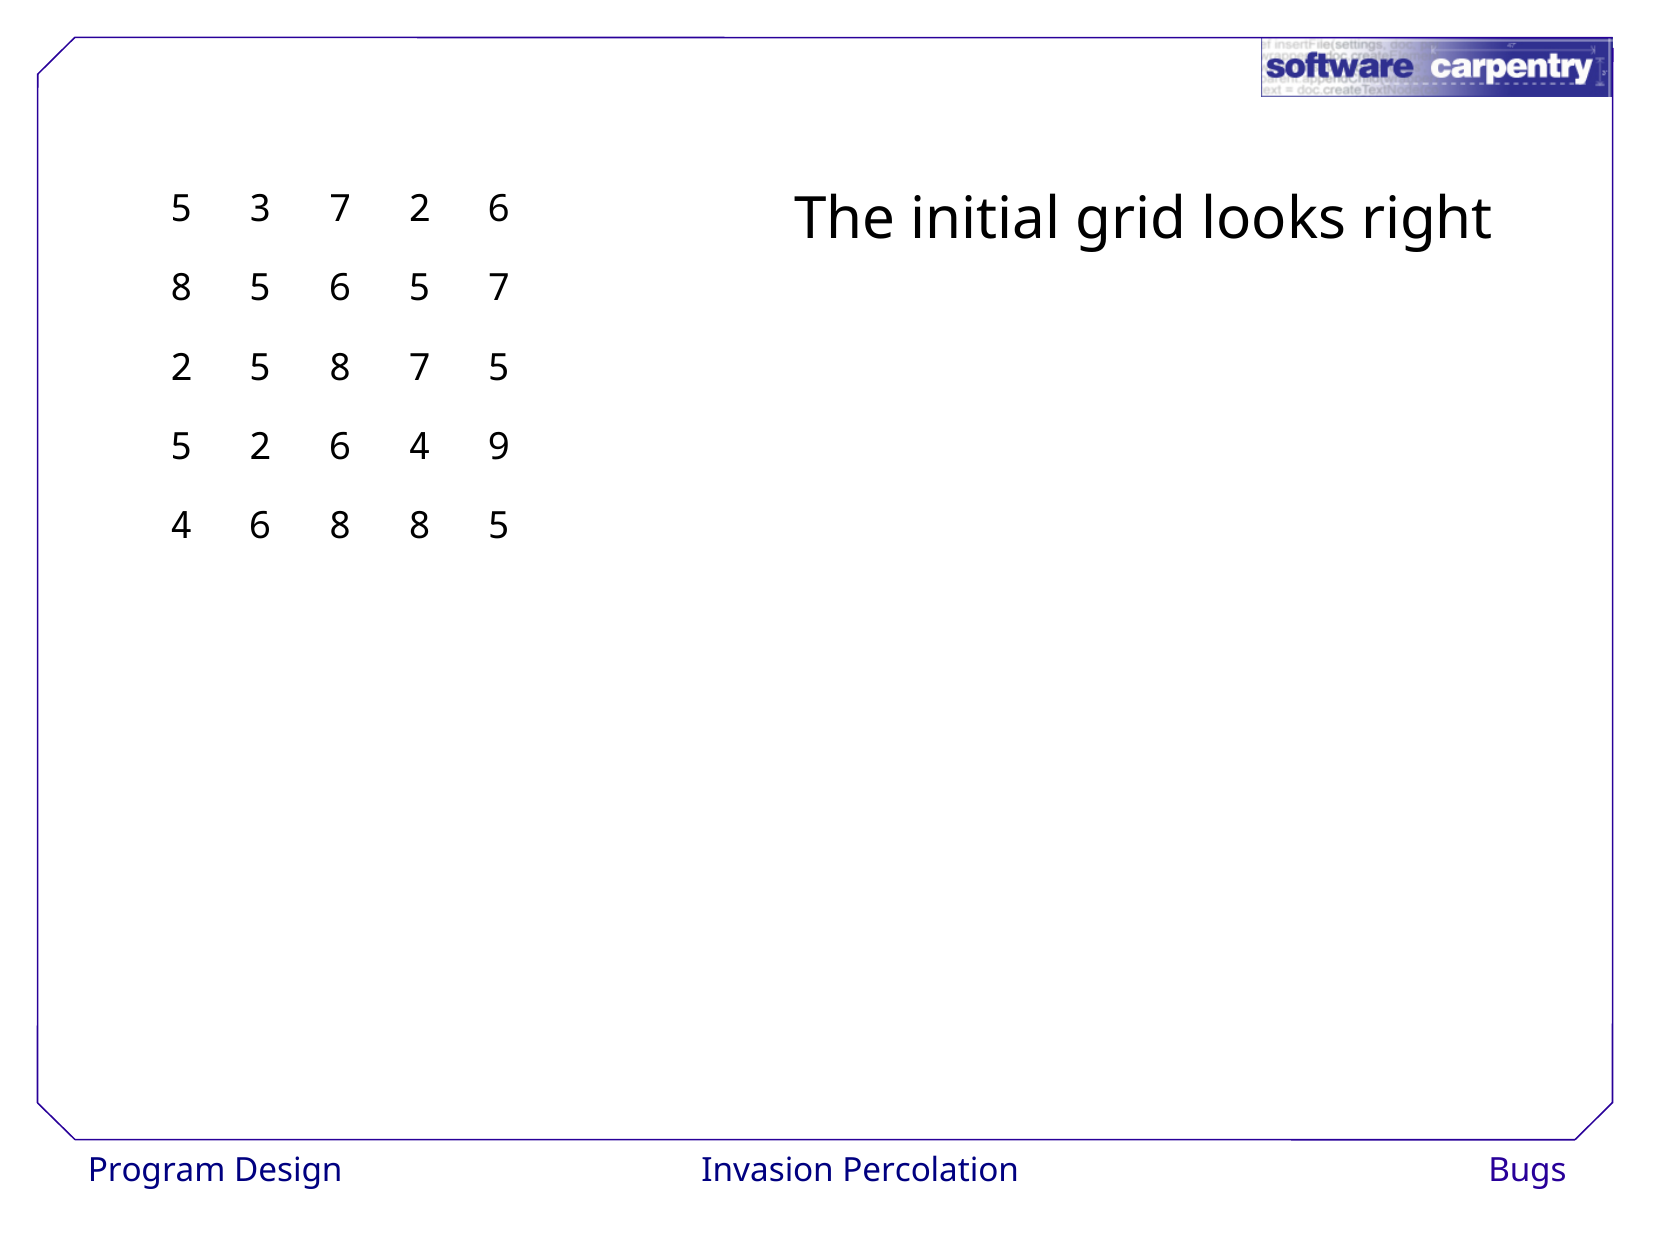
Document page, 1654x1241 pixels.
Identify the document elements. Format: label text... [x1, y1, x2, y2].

picture [1261, 39, 1613, 97]
table_cell 5 [459, 326, 538, 404]
table_cell 5 [221, 326, 300, 404]
table_header 2 [380, 166, 459, 245]
table_header 7 [300, 166, 380, 245]
table_cell 5 [459, 483, 538, 562]
table_cell 5 [221, 245, 300, 326]
table_cell 4 [380, 404, 459, 483]
table_cell 2 [221, 404, 300, 483]
table_cell 9 [459, 404, 538, 483]
table_cell 2 [142, 326, 221, 404]
table_cell 5 [142, 404, 221, 483]
table_cell 8 [142, 245, 221, 326]
table_header 5 [142, 166, 221, 245]
table_header 3 [221, 166, 300, 245]
table_cell 8 [380, 483, 459, 562]
table_cell 6 [221, 483, 300, 562]
table_cell 7 [380, 326, 459, 404]
table_cell 7 [459, 245, 538, 326]
table_header 6 [459, 166, 538, 245]
table_cell 4 [142, 483, 221, 562]
table_cell 5 [380, 245, 459, 326]
table_cell 8 [300, 326, 380, 404]
table_cell 8 [300, 483, 380, 562]
table_cell 6 [300, 404, 380, 483]
text_box The initial grid looks right [779, 138, 1509, 259]
table_cell 6 [300, 245, 380, 326]
